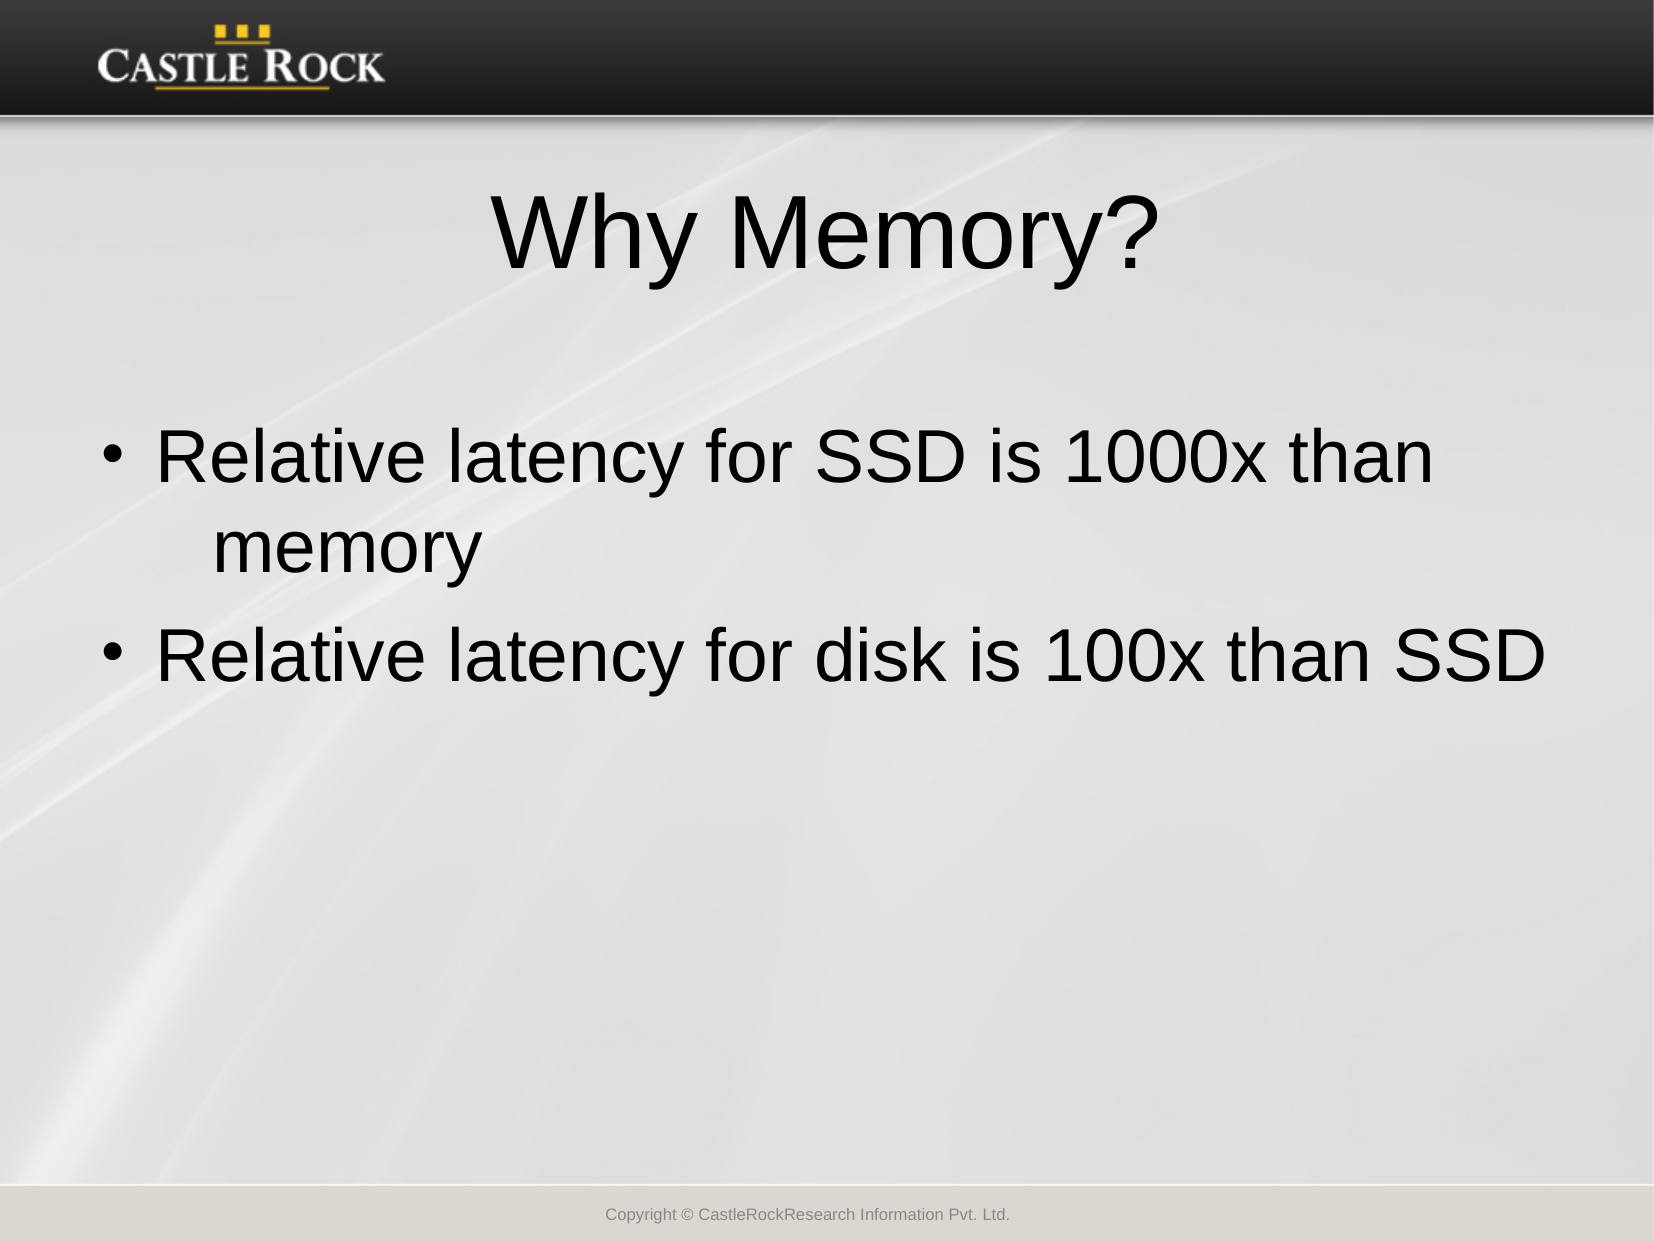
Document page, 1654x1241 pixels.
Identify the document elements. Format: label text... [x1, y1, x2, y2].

list Relative latency for SSD is 1000x than memory Relative latency for disk is 100x than SSD [82, 399, 1570, 1175]
picture [0, 0, 1654, 1241]
title Why Memory? [82, 123, 1570, 331]
